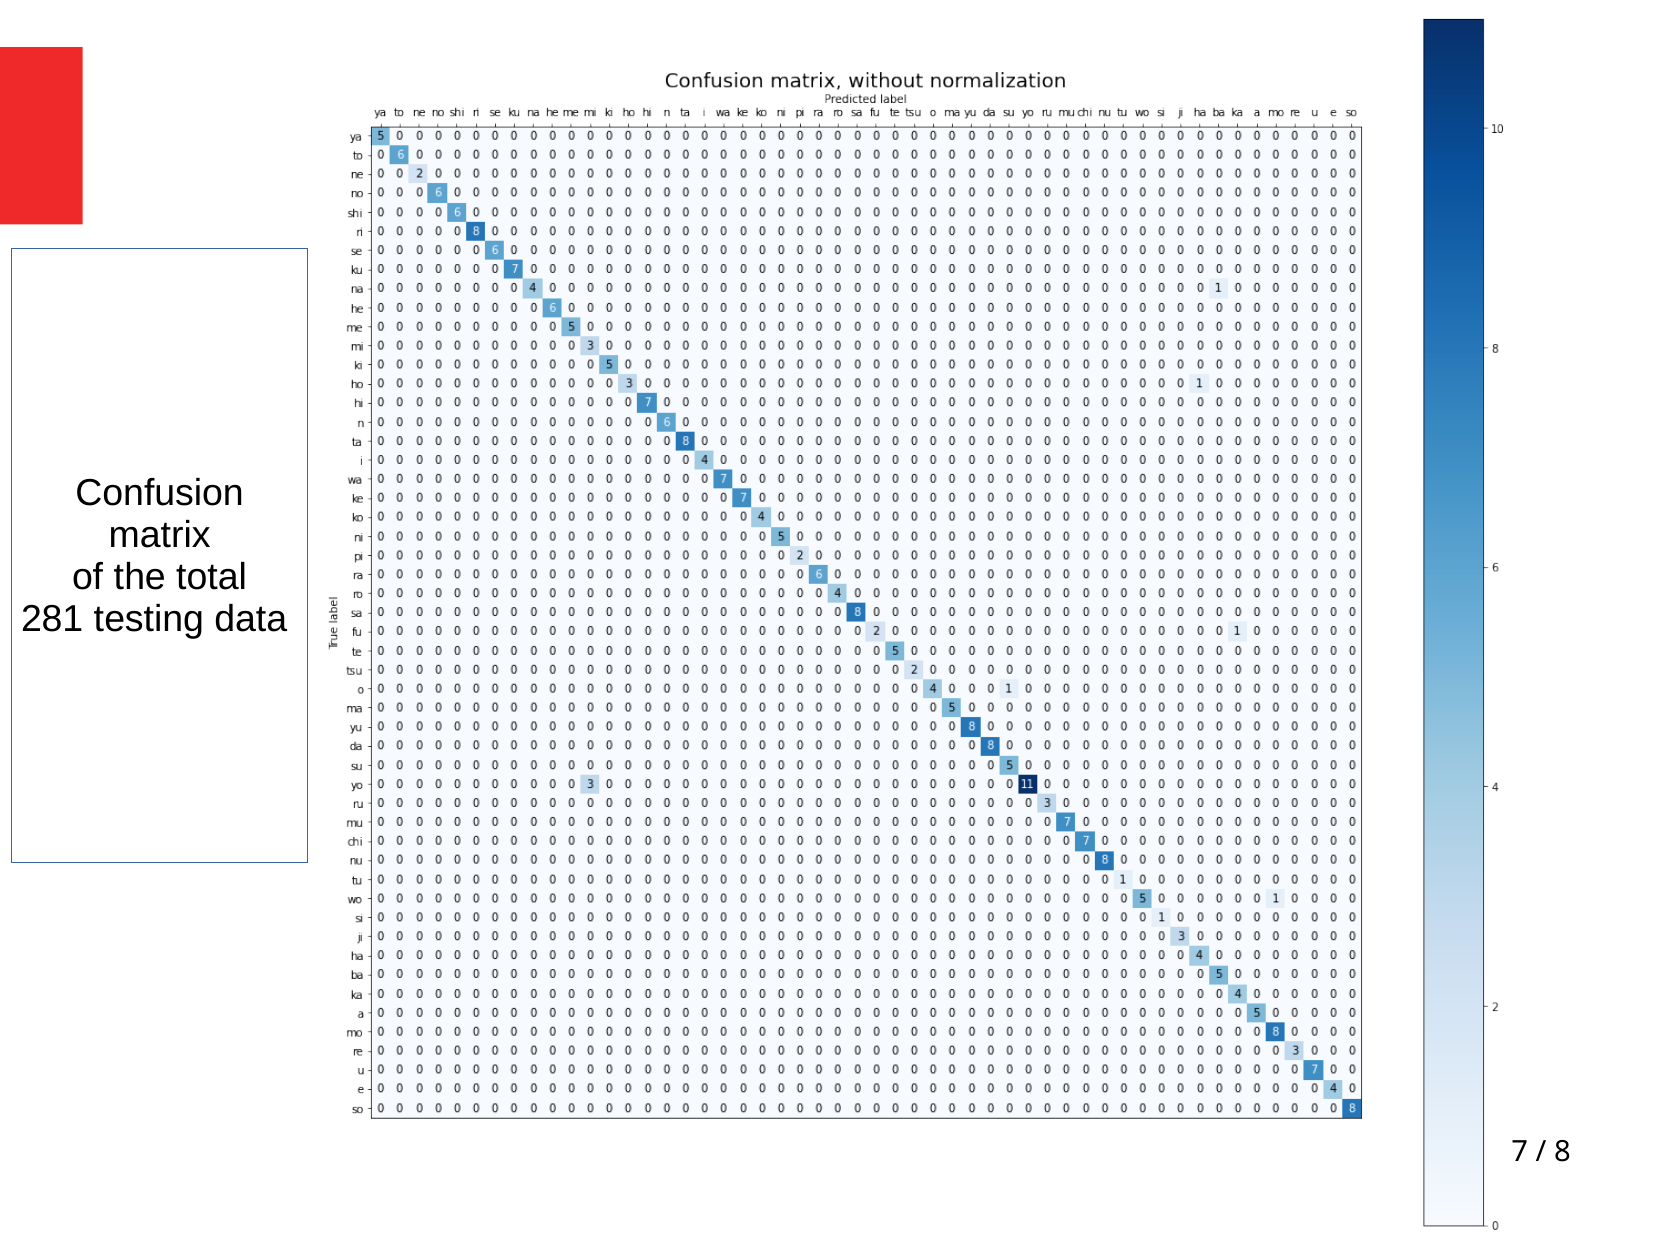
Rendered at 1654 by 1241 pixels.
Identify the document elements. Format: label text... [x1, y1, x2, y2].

picture [322, 11, 1512, 1240]
text_box Confusion matrix of the total 281 testing data [11, 248, 308, 863]
